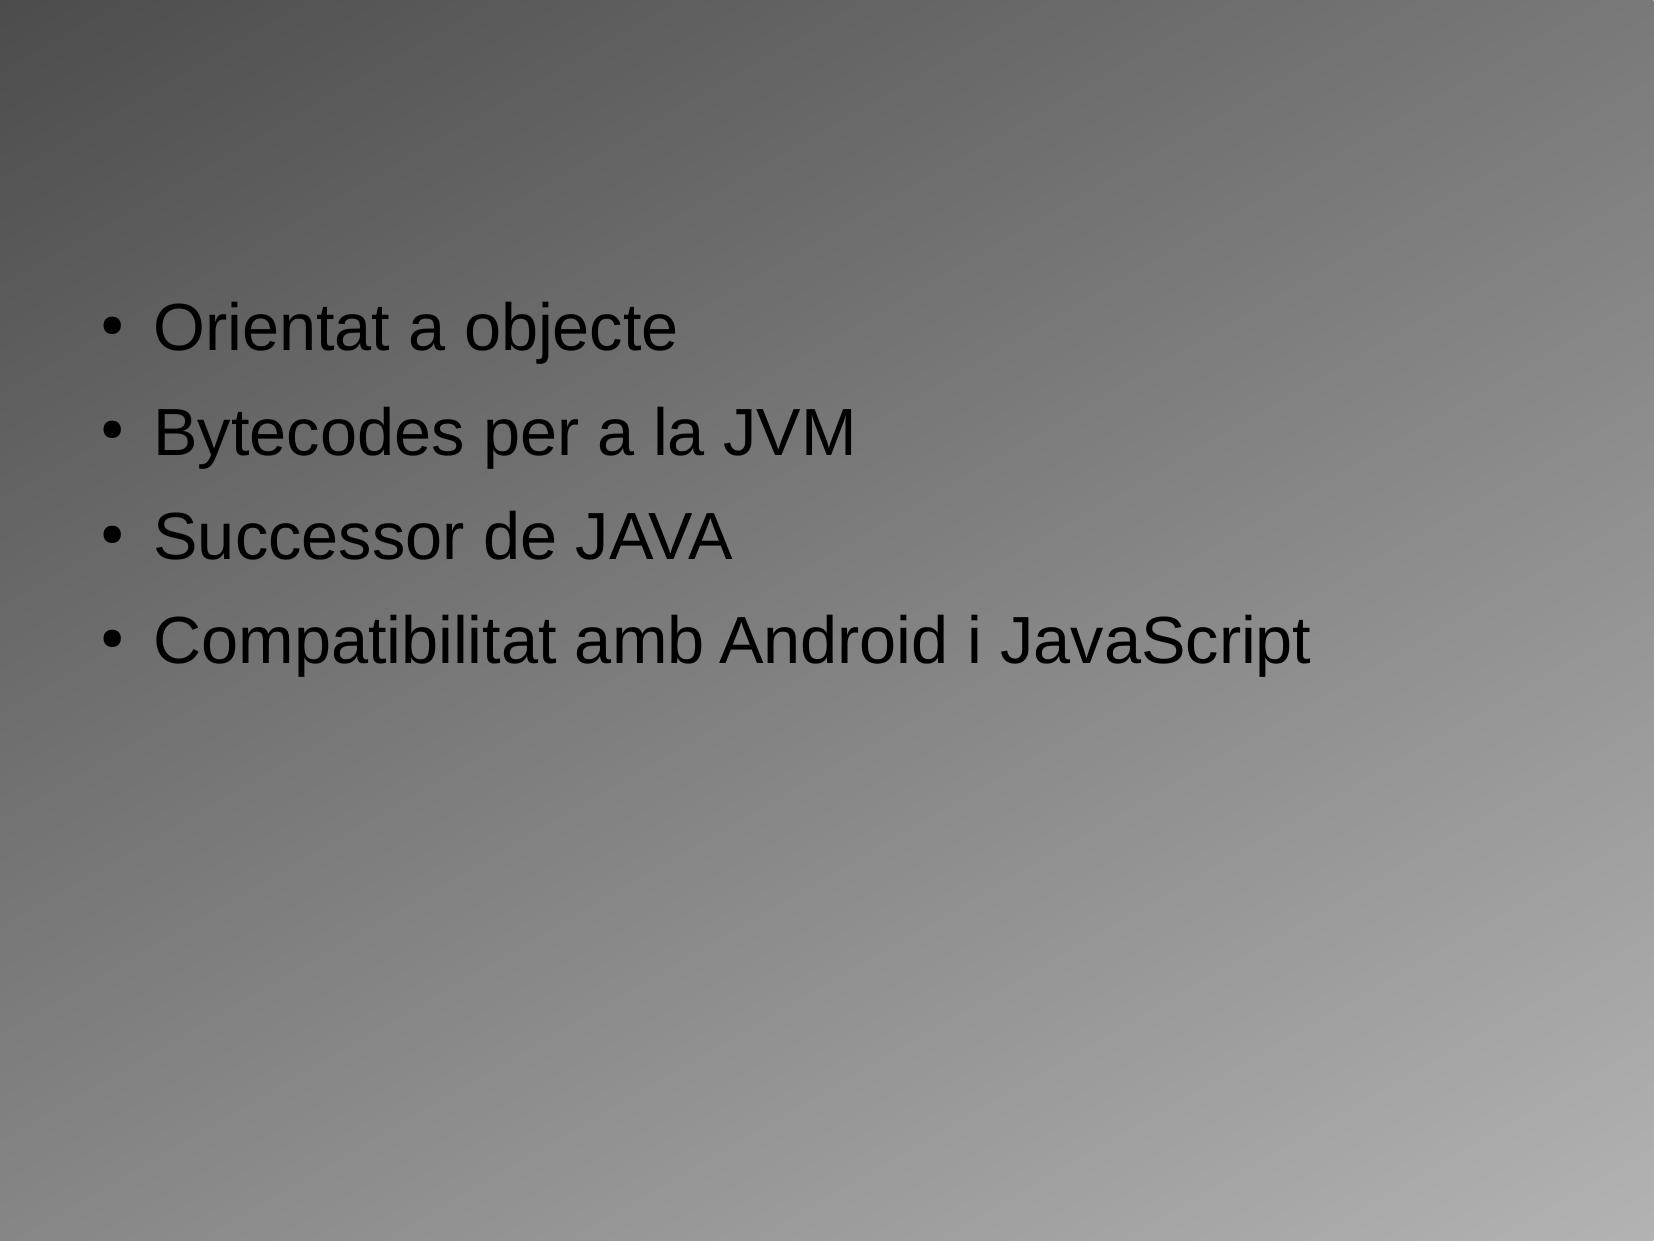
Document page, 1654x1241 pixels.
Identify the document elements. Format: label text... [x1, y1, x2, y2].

list Orientat a objecte Bytecodes per a la JVM Successor de JAVA Compatibilitat amb Android i JavaScript [82, 290, 1571, 1010]
